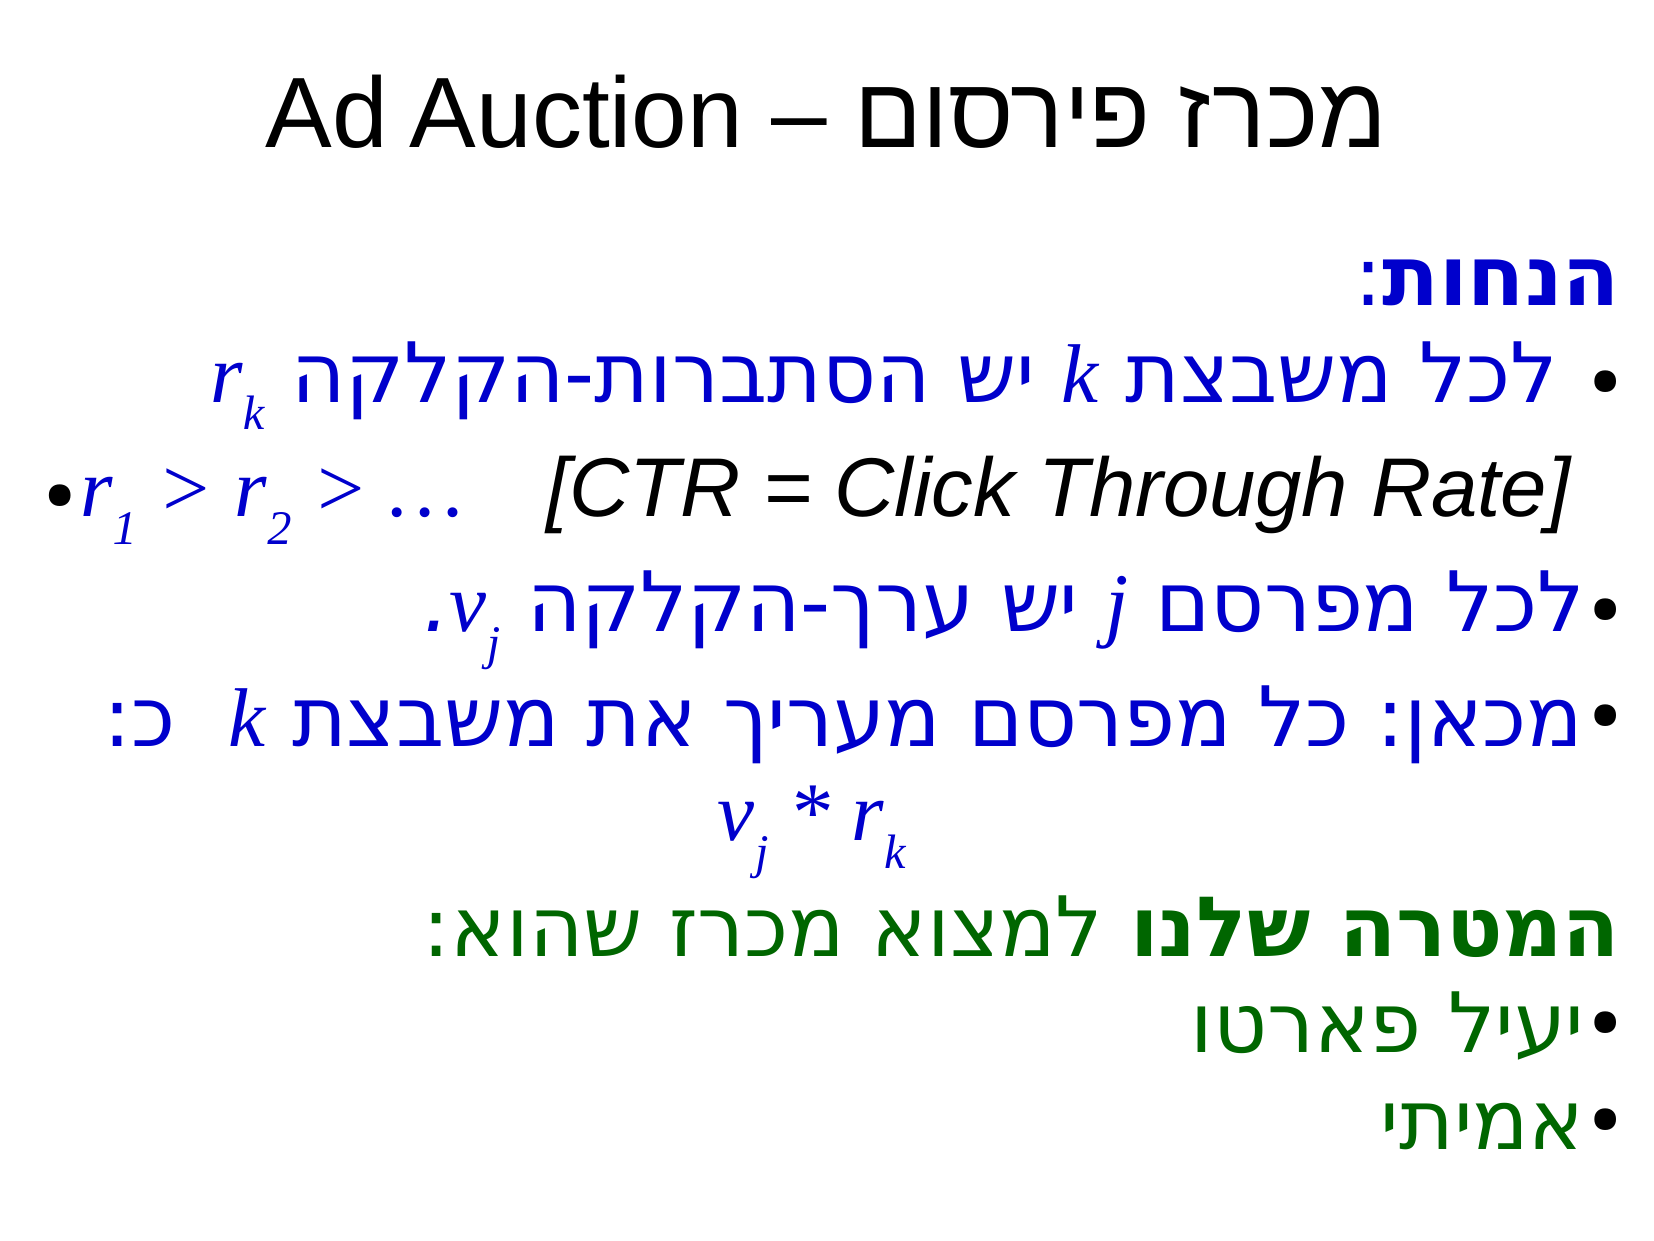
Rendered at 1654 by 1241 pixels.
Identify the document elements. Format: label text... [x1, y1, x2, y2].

title מכרז פירסום – Ad Auction [0, 45, 1654, 181]
text_box הנחות: לכל משבצת k יש הסתברות-הקלקה rk r1 > r2 > … [CTR = Click Through Rate] לכל מפרסם j יש ערך-הקלקה vj. מכאן: כל מפרסם מעריך את משבצת k כ: vj * rk המטרה שלנו למצוא מכרז שהוא: יעיל פארטו אמיתי [30, 220, 1636, 1241]
